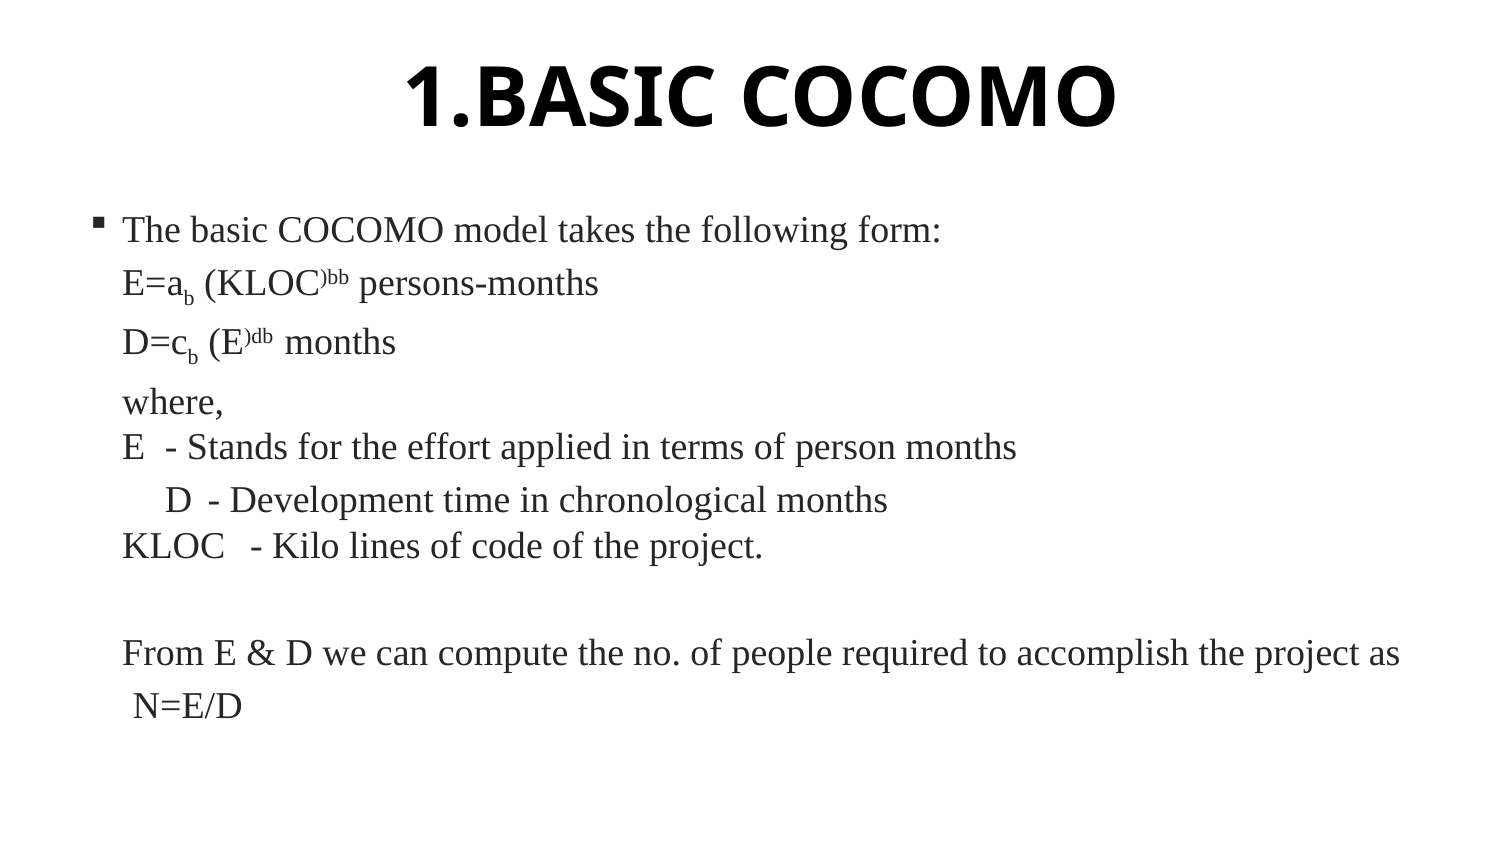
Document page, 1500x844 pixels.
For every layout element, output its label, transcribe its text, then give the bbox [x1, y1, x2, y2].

title 1.Basic COCOMO [75, 23, 1425, 164]
list The basic COCOMO model takes the following form: E=ab (KLOC)bb persons-months D=cb (E)db months where, E - Stands for the effort applied in terms of person months D - Development time in chronological months KLOC - Kilo lines of code of the project. From E & D we can compute the no. of people required to accomplish the project as N=E/D [75, 196, 1425, 754]
